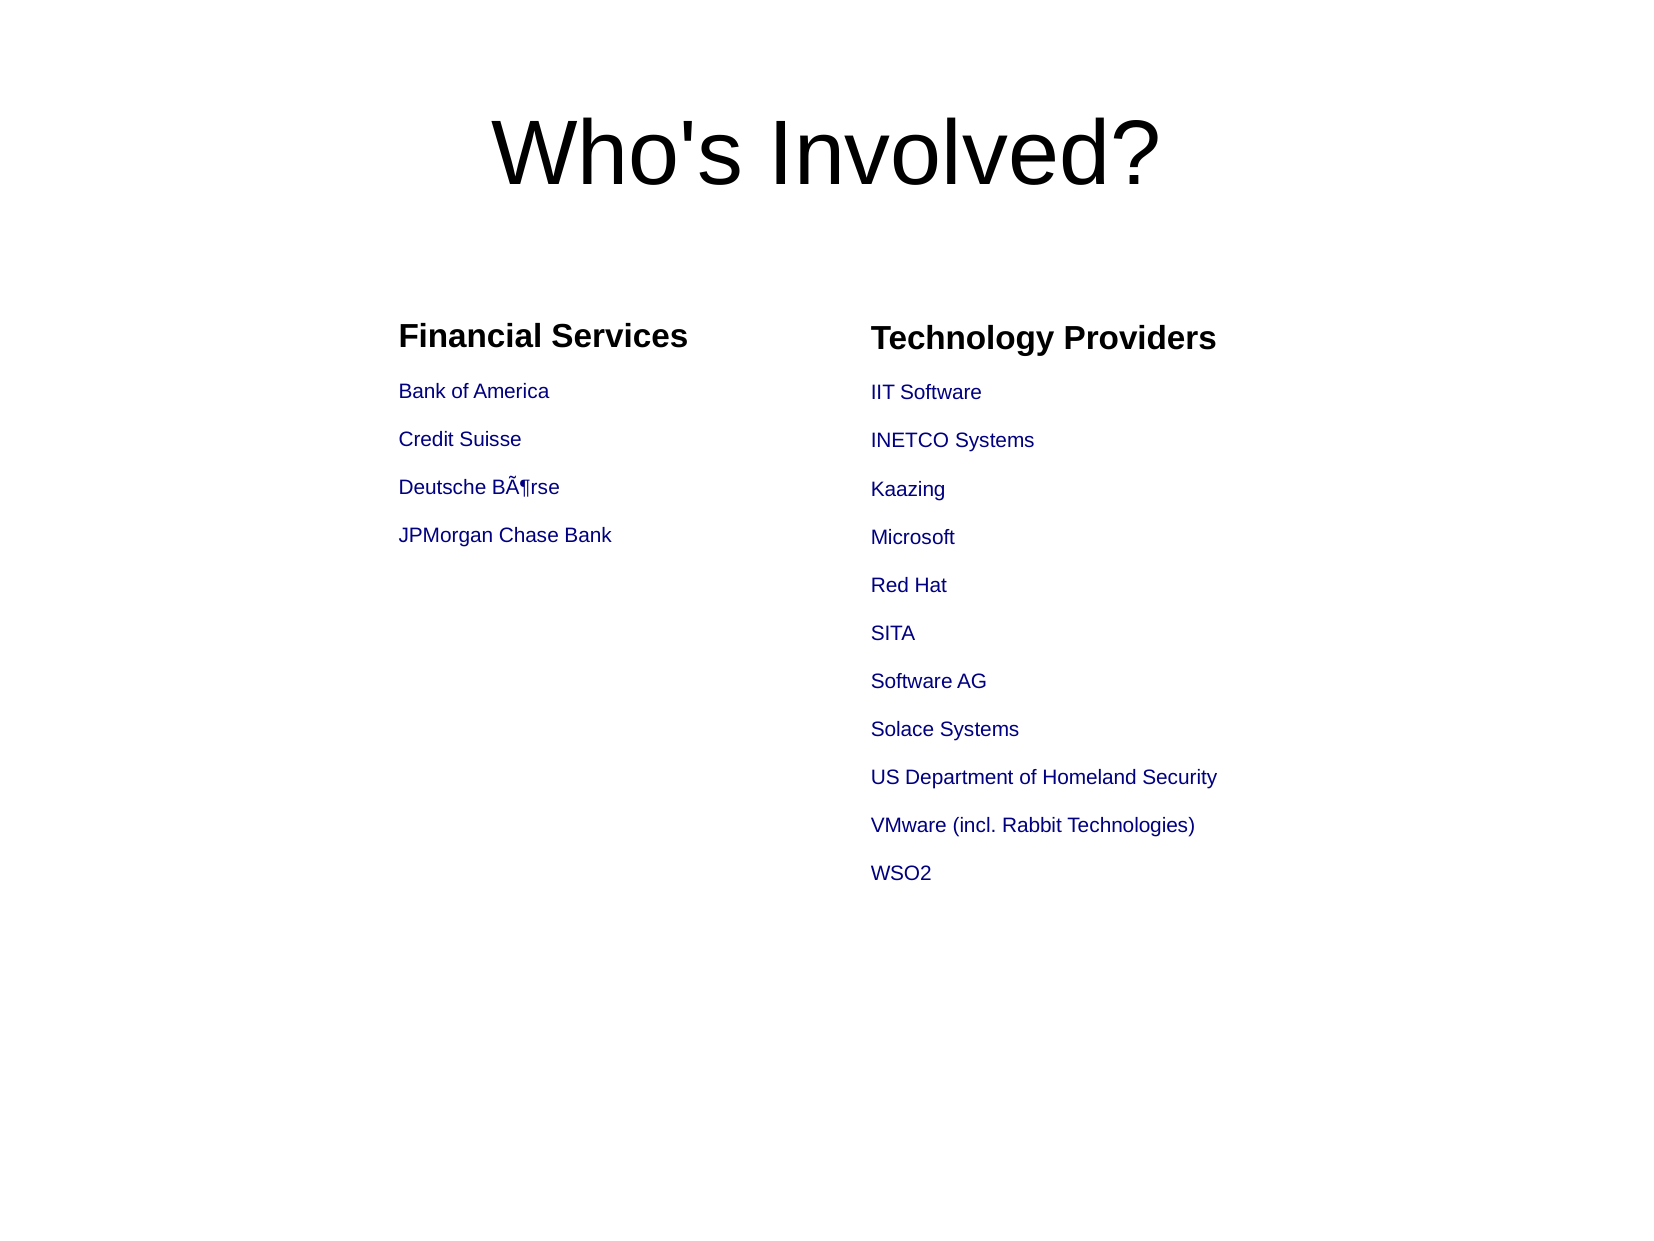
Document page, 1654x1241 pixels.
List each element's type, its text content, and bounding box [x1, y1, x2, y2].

text_box Financial Services Bank of America Credit Suisse Deutsche BÃ¶rse JPMorgan Chase Bank [383, 310, 763, 963]
text_box Technology Providers IIT Software INETCO Systems Kaazing Microsoft Red Hat SITA Software AG Solace Systems US Department of Homeland Security VMware (incl. Rabbit Technologies) WSO2 [856, 311, 1235, 893]
title Who's Involved? [82, 49, 1571, 257]
